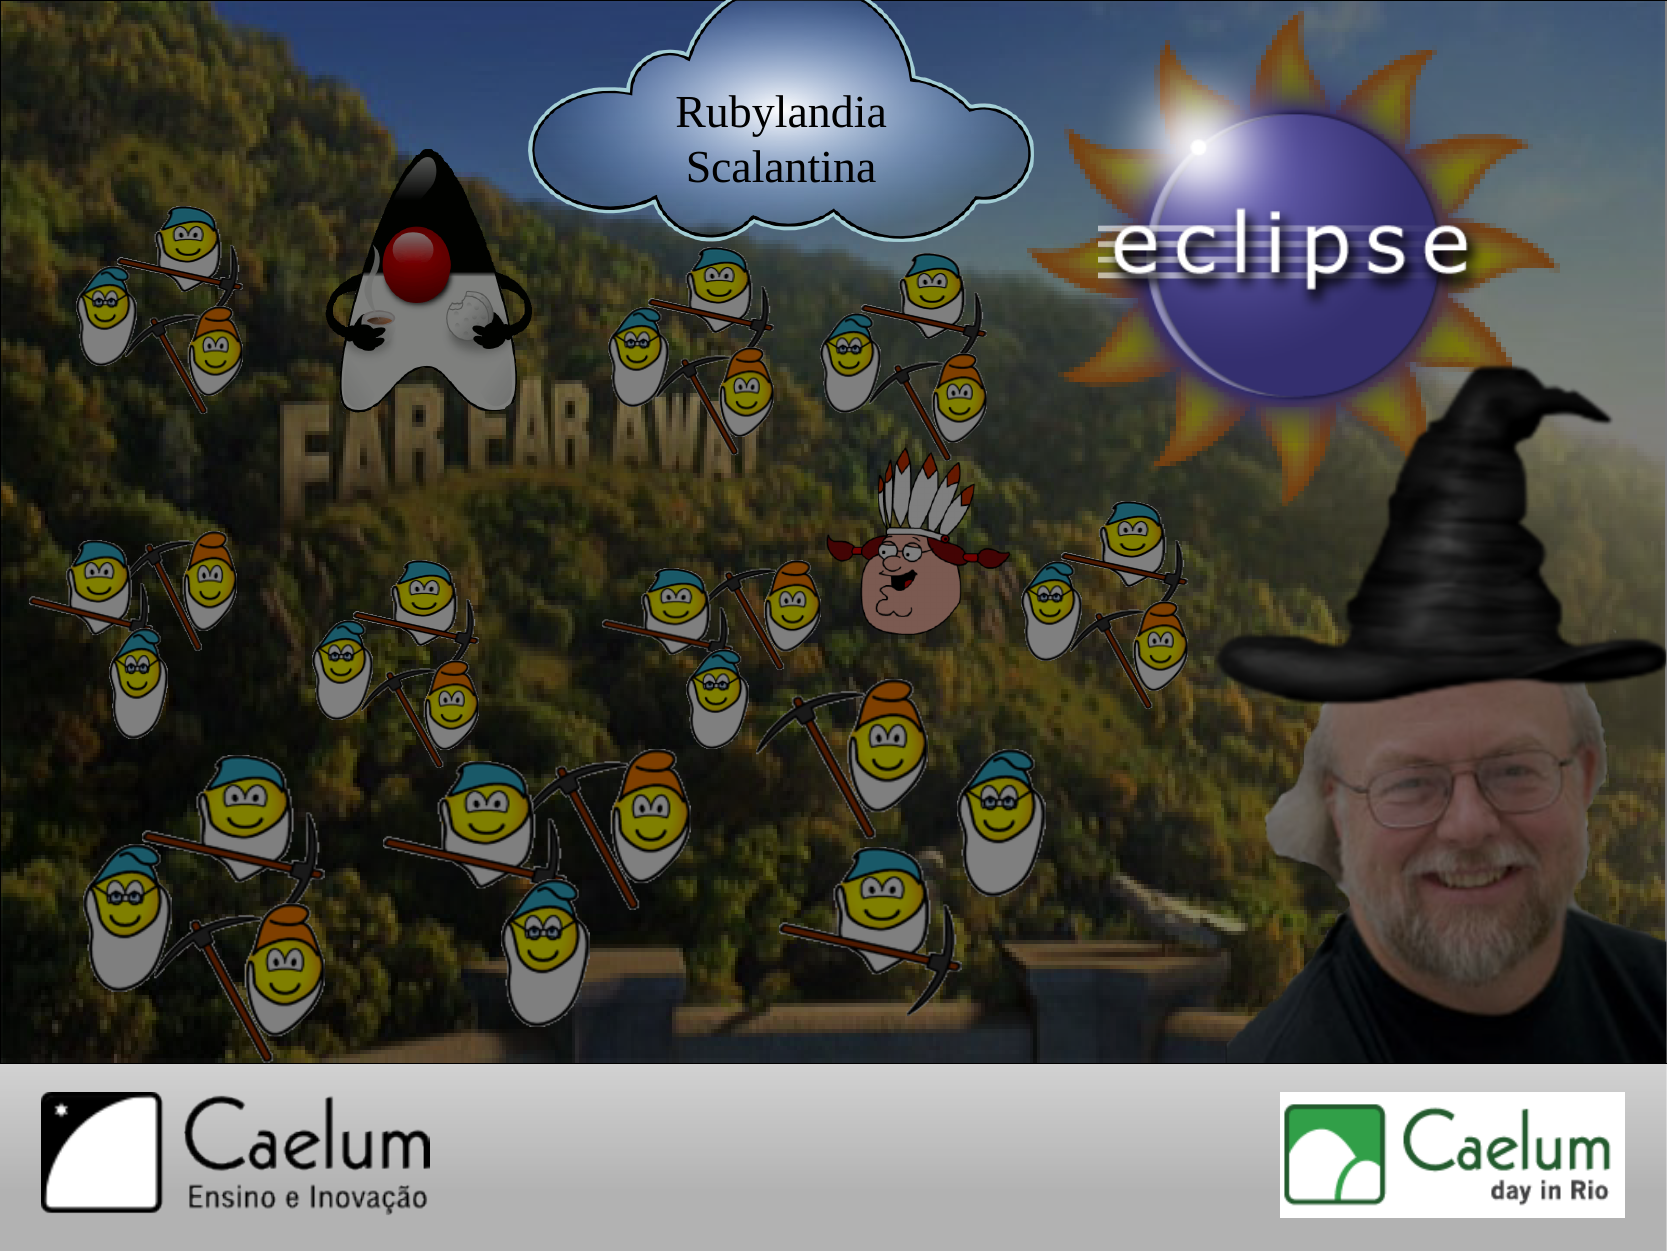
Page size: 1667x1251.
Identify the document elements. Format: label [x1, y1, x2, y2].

picture [1098, 52, 1490, 443]
picture [0, 1064, 1667, 1251]
picture [528, 0, 1034, 243]
text_box [0, 0, 1667, 1064]
